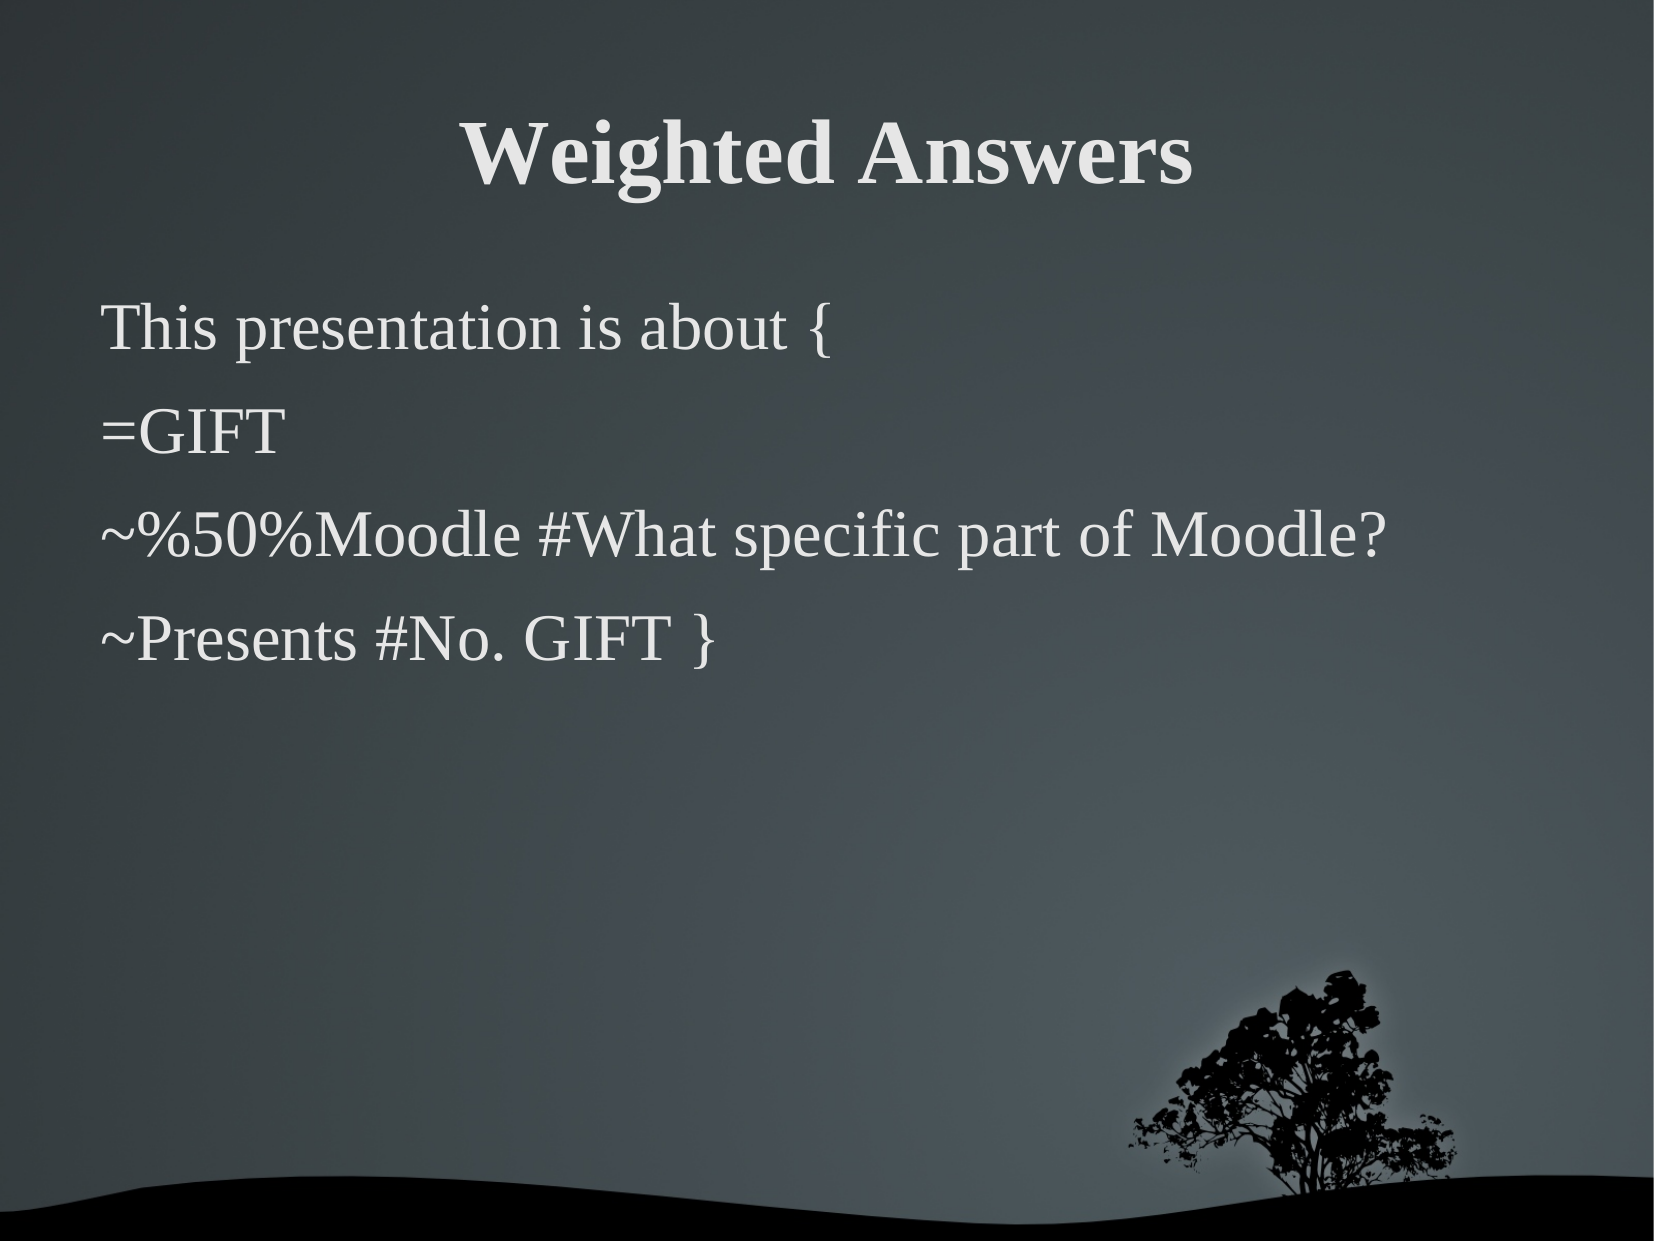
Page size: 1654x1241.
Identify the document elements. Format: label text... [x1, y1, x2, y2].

picture [0, 0, 1654, 1241]
title Weighted Answers [82, 56, 1571, 250]
list This presentation is about { =GIFT ~%50%Moodle #What specific part of Moodle? ~Presents #No. GIFT } [82, 290, 1571, 1094]
